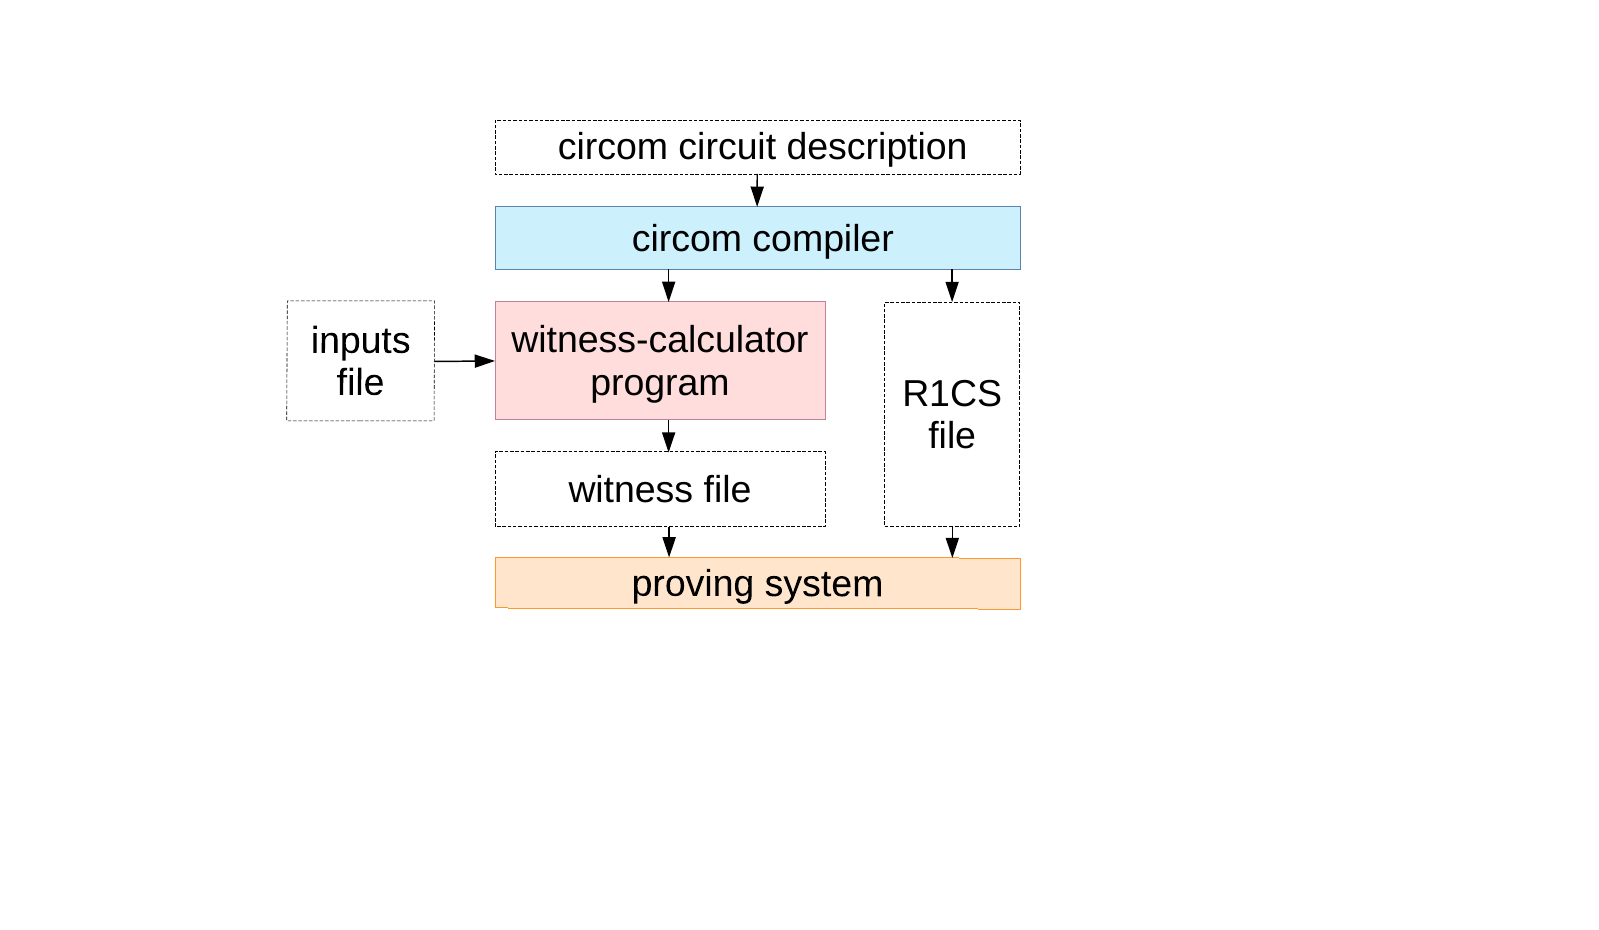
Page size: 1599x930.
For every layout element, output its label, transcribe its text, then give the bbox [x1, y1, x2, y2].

text_box witness-calculator program [495, 301, 826, 420]
text_box circom circuit description [495, 119, 1021, 175]
text_box inputs file [286, 300, 435, 421]
text_box witness file [495, 451, 826, 527]
text_box proving system [495, 557, 1021, 610]
text_box circom compiler [495, 206, 1021, 270]
text_box R1CS file [884, 302, 1020, 527]
